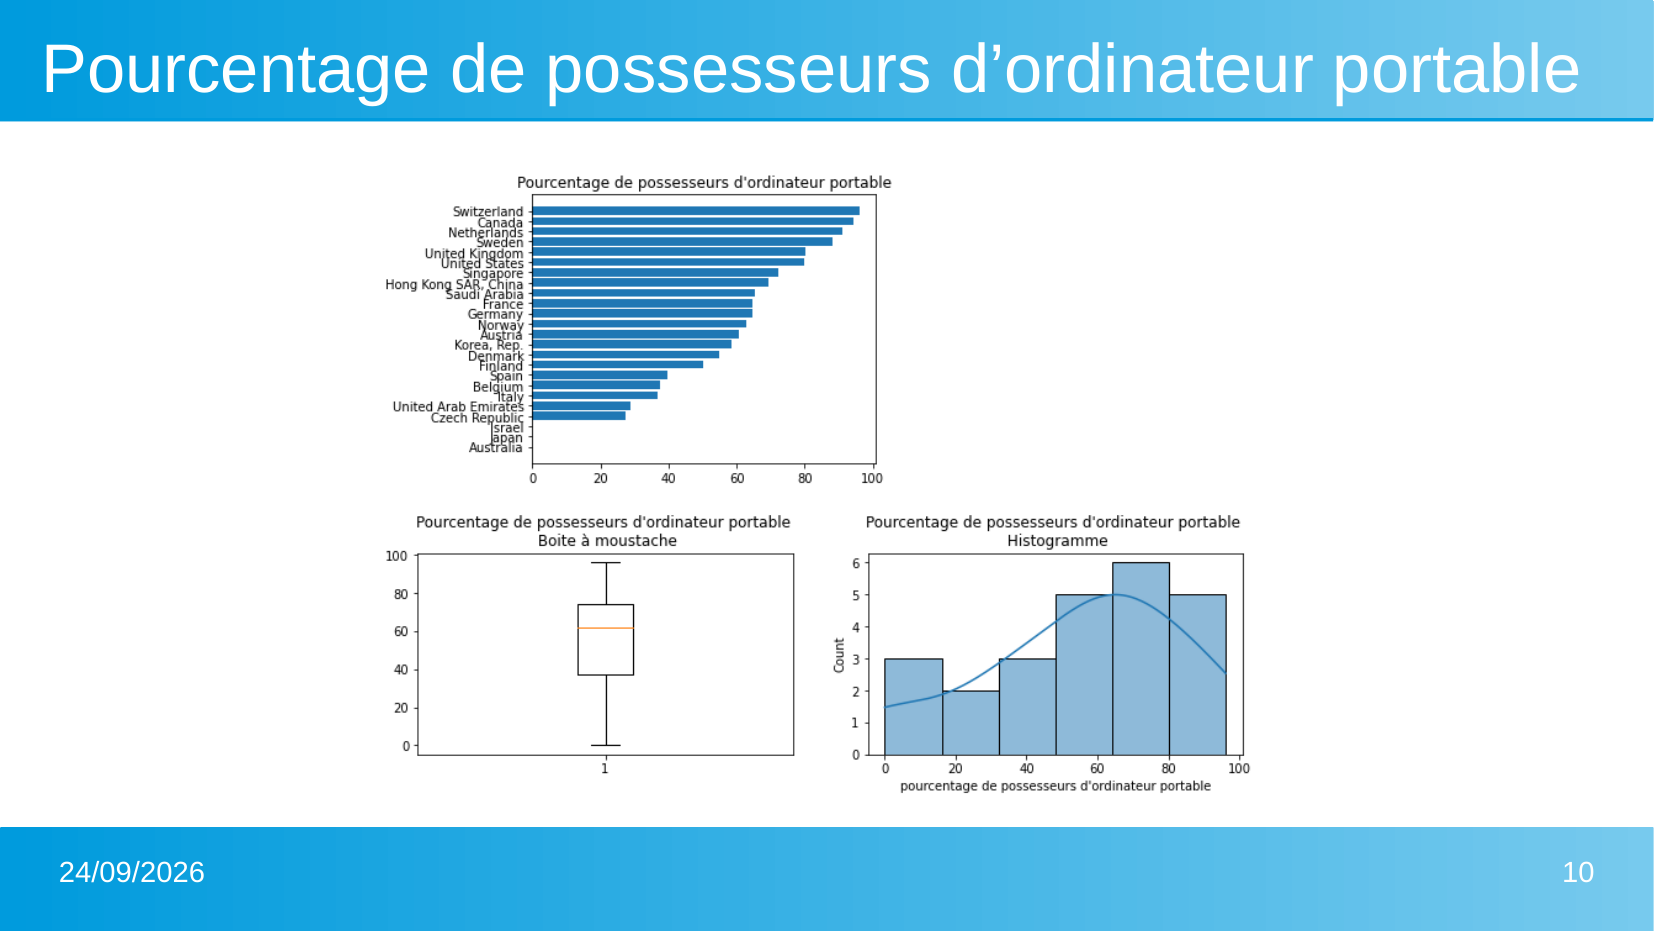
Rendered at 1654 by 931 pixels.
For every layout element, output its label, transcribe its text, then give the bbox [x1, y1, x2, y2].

picture [362, 167, 1270, 798]
title Pourcentage de possesseurs d’ordinateur portable [29, 29, 1595, 108]
